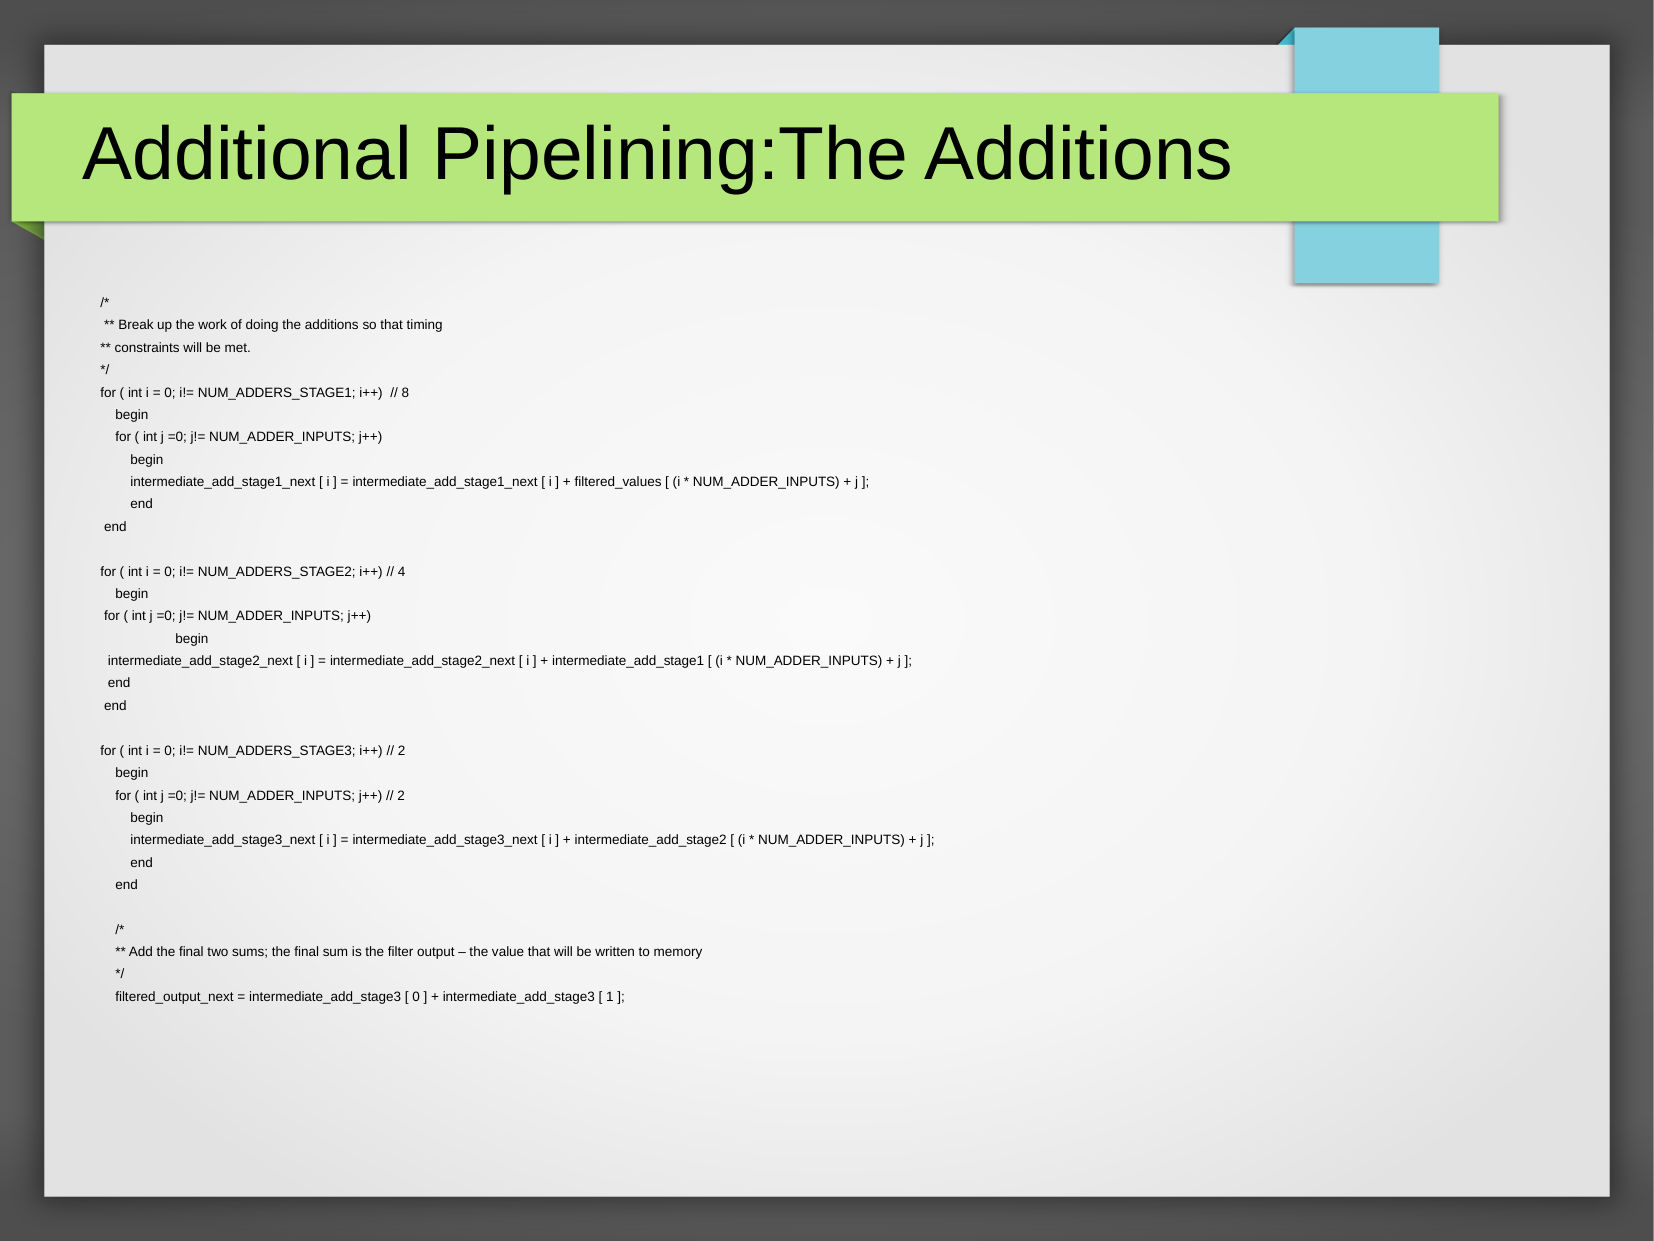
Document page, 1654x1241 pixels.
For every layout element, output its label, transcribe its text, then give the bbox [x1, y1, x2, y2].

title Additional Pipelining:The Additions [82, 94, 1264, 213]
picture [0, 0, 1654, 1241]
list /* ** Break up the work of doing the additions so that timing ** constraints will be met. */ for ( int i = 0; i!= NUM_ADDERS_STAGE1; i++) // 8 begin for ( int j =0; j!= NUM_ADDER_INPUTS; j++) begin intermediate_add_stage1_next [ i ] = intermediate_add_stage1_next [ i ] + filtered_values [ (i * NUM_ADDER_INPUTS) + j ]; end end for ( int i = 0; i!= NUM_ADDERS_STAGE2; i++) // 4 begin for ( int j =0; j!= NUM_ADDER_INPUTS; j++) begin intermediate_add_stage2_next [ i ] = intermediate_add_stage2_next [ i ] + intermediate_add_stage1 [ (i * NUM_ADDER_INPUTS) + j ]; end end for ( int i = 0; i!= NUM_ADDERS_STAGE3; i++) // 2 begin for ( int j =0; j!= NUM_ADDER_INPUTS; j++) // 2 begin intermediate_add_stage3_next [ i ] = intermediate_add_stage3_next [ i ] + intermediate_add_stage2 [ (i * NUM_ADDER_INPUTS) + j ]; end end /* ** Add the final two sums; the final sum is the filter output – the value that will be written to memory */ filtered_output_next = intermediate_add_stage3 [ 0 ] + intermediate_add_stage3 [ 1 ]; [82, 295, 1571, 1015]
